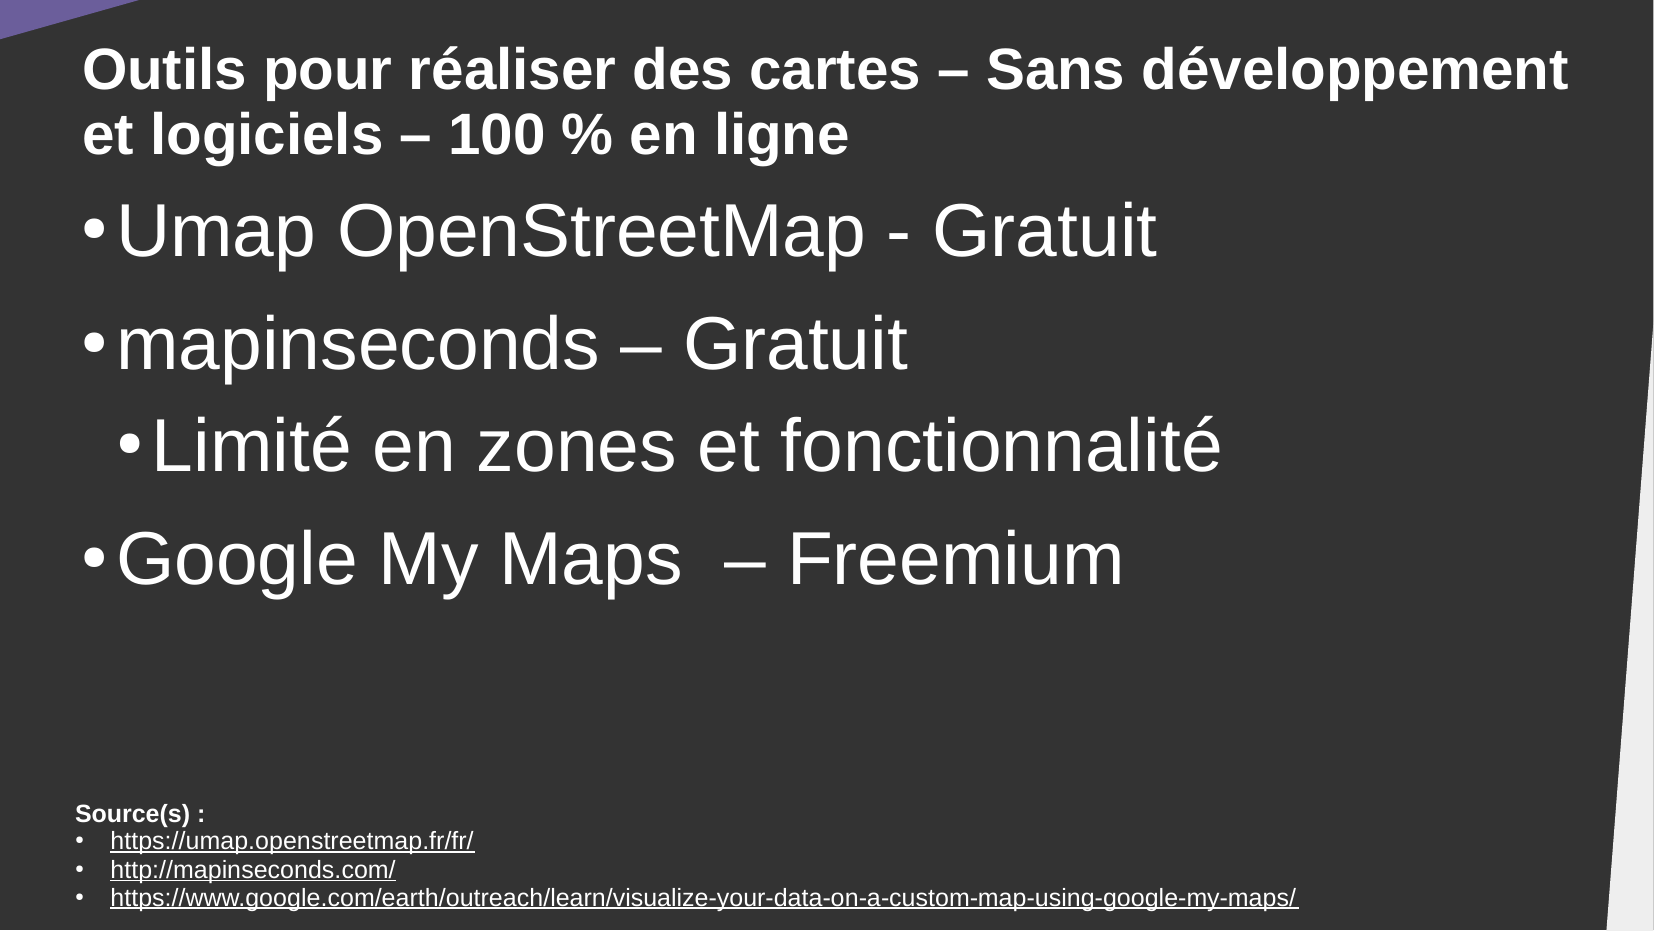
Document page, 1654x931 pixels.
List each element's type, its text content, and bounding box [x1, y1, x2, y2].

text_box [1606, 315, 1654, 931]
title Outils pour réaliser des cartes – Sans développement et logiciels – 100 % en ligne [82, 37, 1619, 168]
text_box [0, 0, 140, 40]
list Umap OpenStreetMap - Gratuit mapinseconds – Gratuit Limité en zones et fonctionnalité Google My Maps – Freemium [80, 188, 1560, 656]
text_box Source(s) : https://umap.openstreetmap.fr/fr/ http://mapinseconds.com/ https://www.google.com/earth/outreach/learn/visualize-your-data-on-a-custom-map-using-google-my-maps/ [60, 791, 1546, 919]
